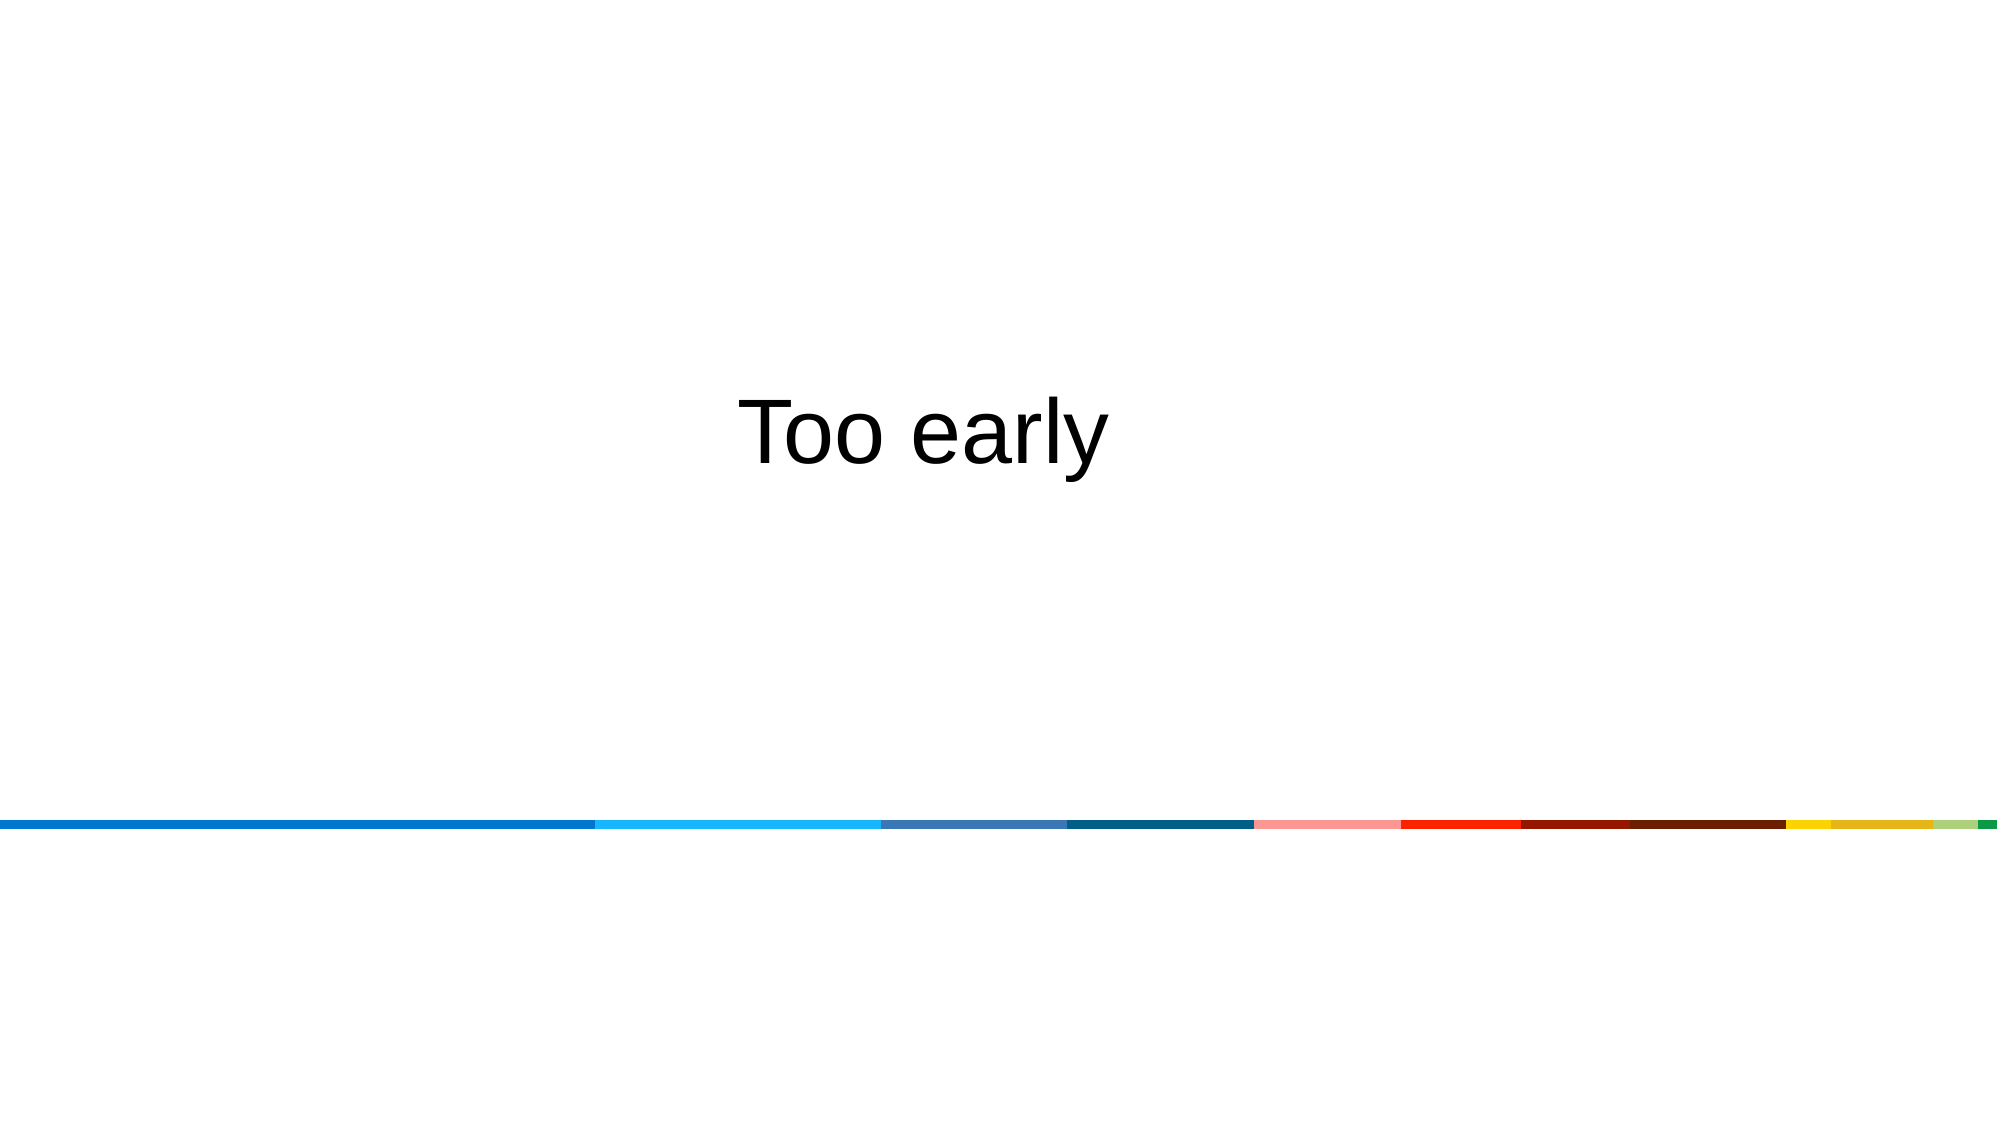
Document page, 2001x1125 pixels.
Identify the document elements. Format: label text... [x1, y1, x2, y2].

text_box [0, 820, 1997, 829]
text_box Too early [61, 324, 1787, 543]
